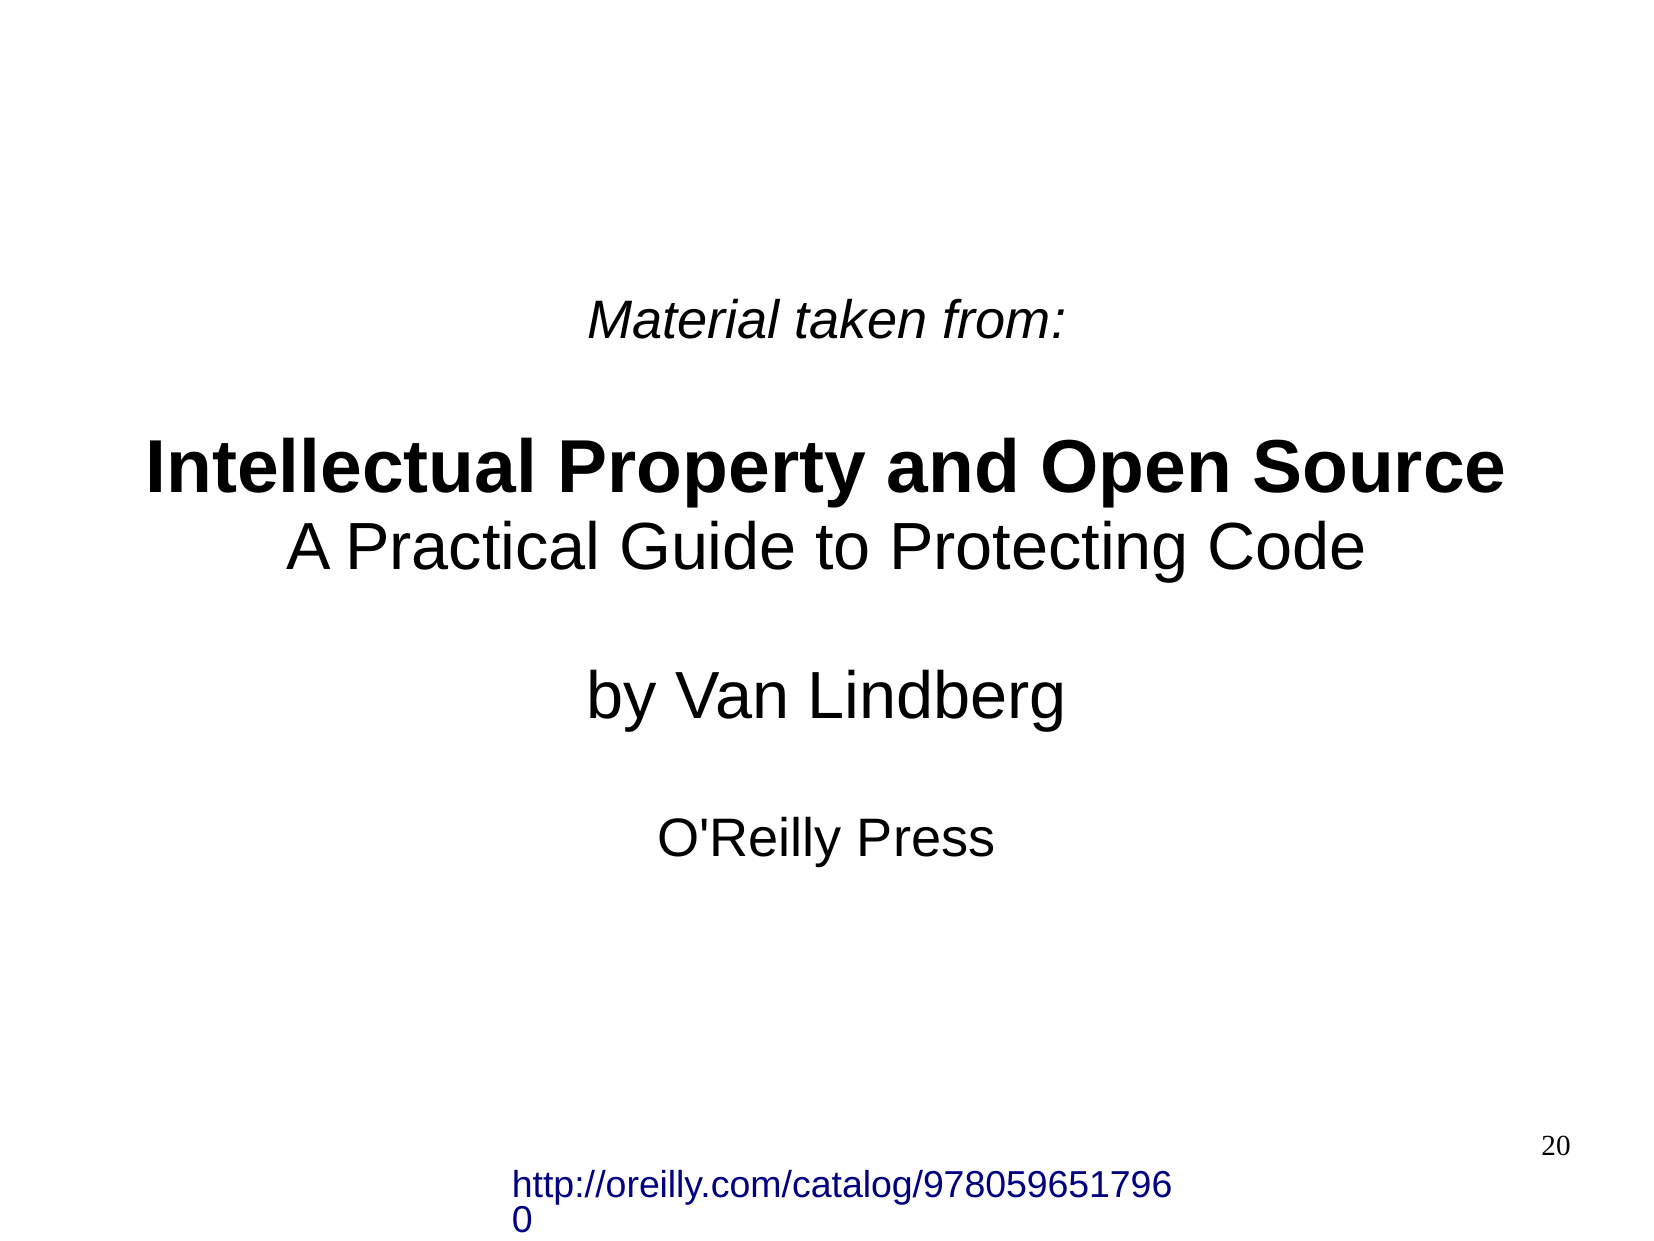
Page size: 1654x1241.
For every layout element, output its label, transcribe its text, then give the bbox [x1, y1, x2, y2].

subtitle Material taken from: Intellectual Property and Open Source A Practical Guide to Protecting Code by Van Lindberg O'Reilly Press [82, 56, 1571, 1102]
text_box http://oreilly.com/catalog/9780596517960 [497, 1156, 1208, 1241]
